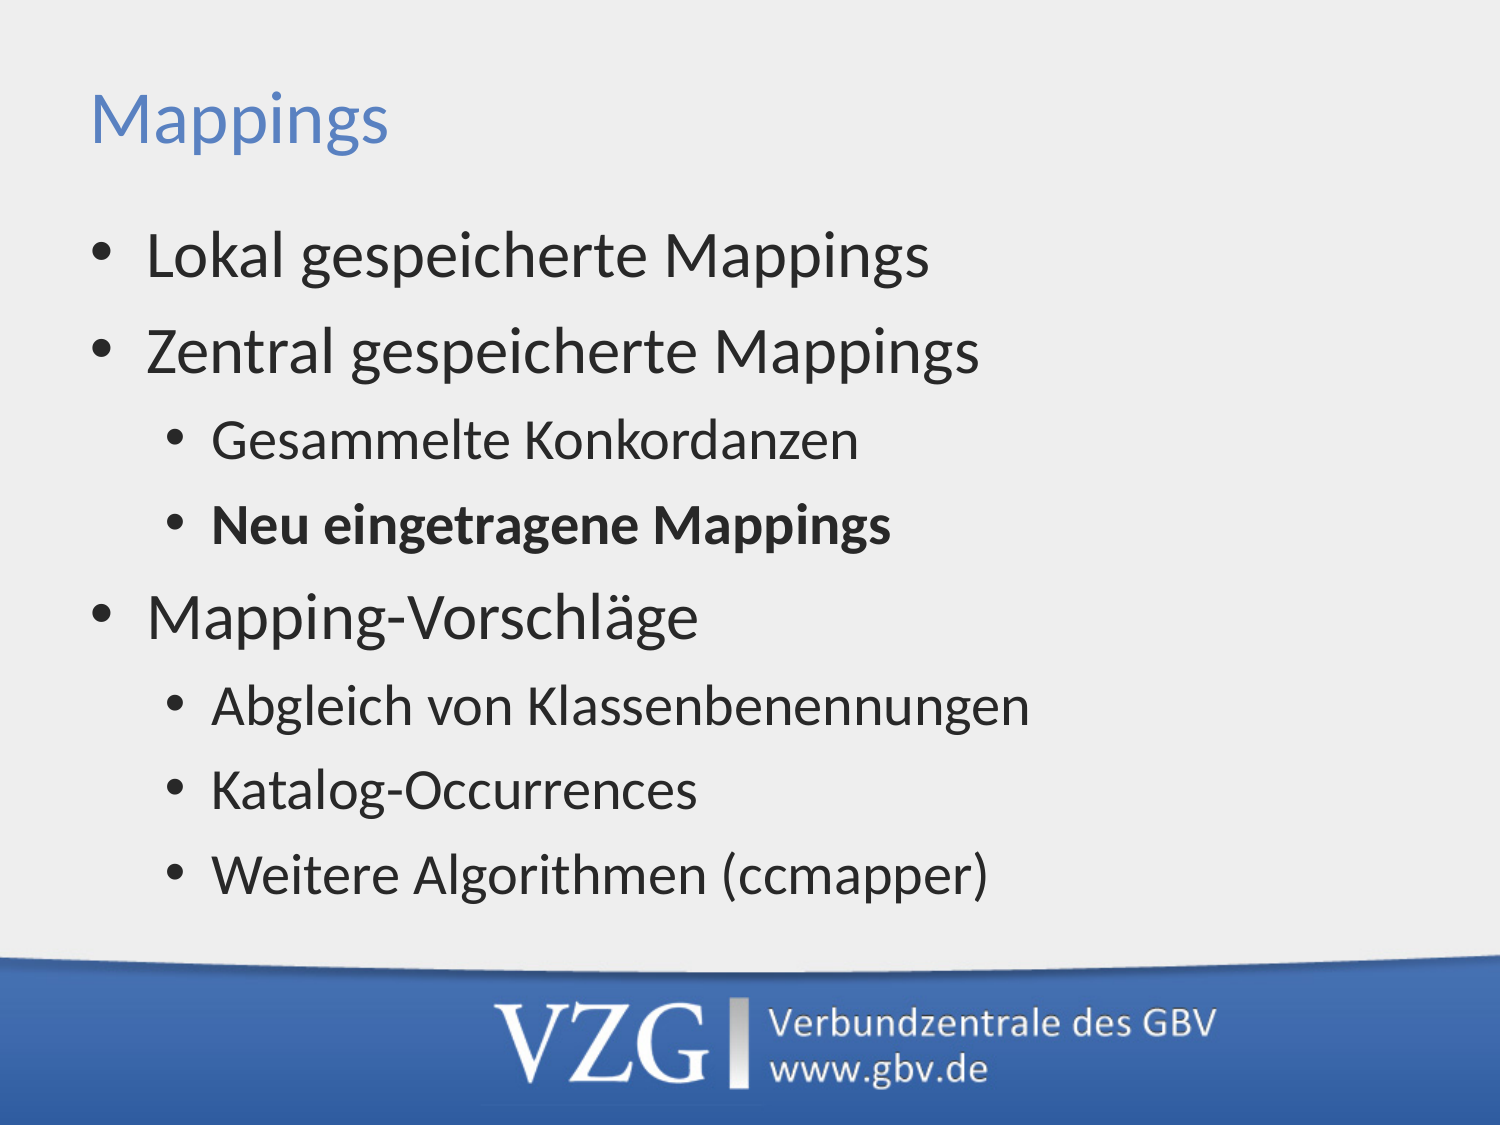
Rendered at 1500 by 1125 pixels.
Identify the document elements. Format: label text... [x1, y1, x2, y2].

list Lokal gespeicherte Mappings Zentral gespeicherte Mappings Gesammelte Konkordanzen Neu eingetragene Mappings Mapping-Vorschläge Abgleich von Klassenbenennungen Katalog-Occurrences Weitere Algorithmen (ccmapper) [75, 202, 1426, 1005]
title Mappings [75, 36, 1426, 192]
picture [0, 0, 1500, 1125]
